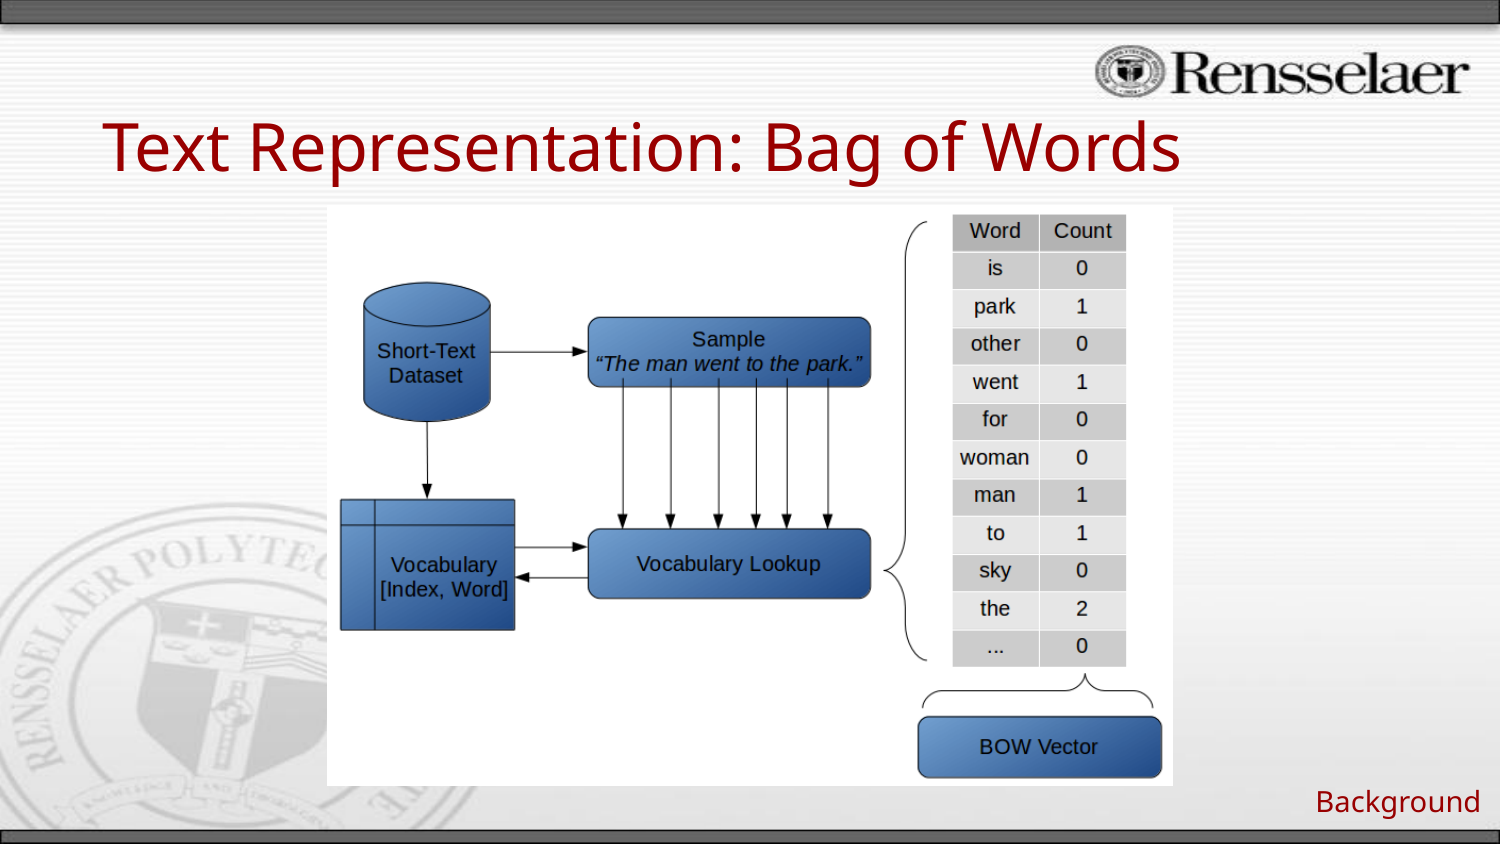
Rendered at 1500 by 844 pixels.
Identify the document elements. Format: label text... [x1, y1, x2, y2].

title Text Representation: Bag of Words [87, 102, 1413, 188]
text_box Background [1296, 768, 1500, 816]
picture [0, 0, 1500, 844]
